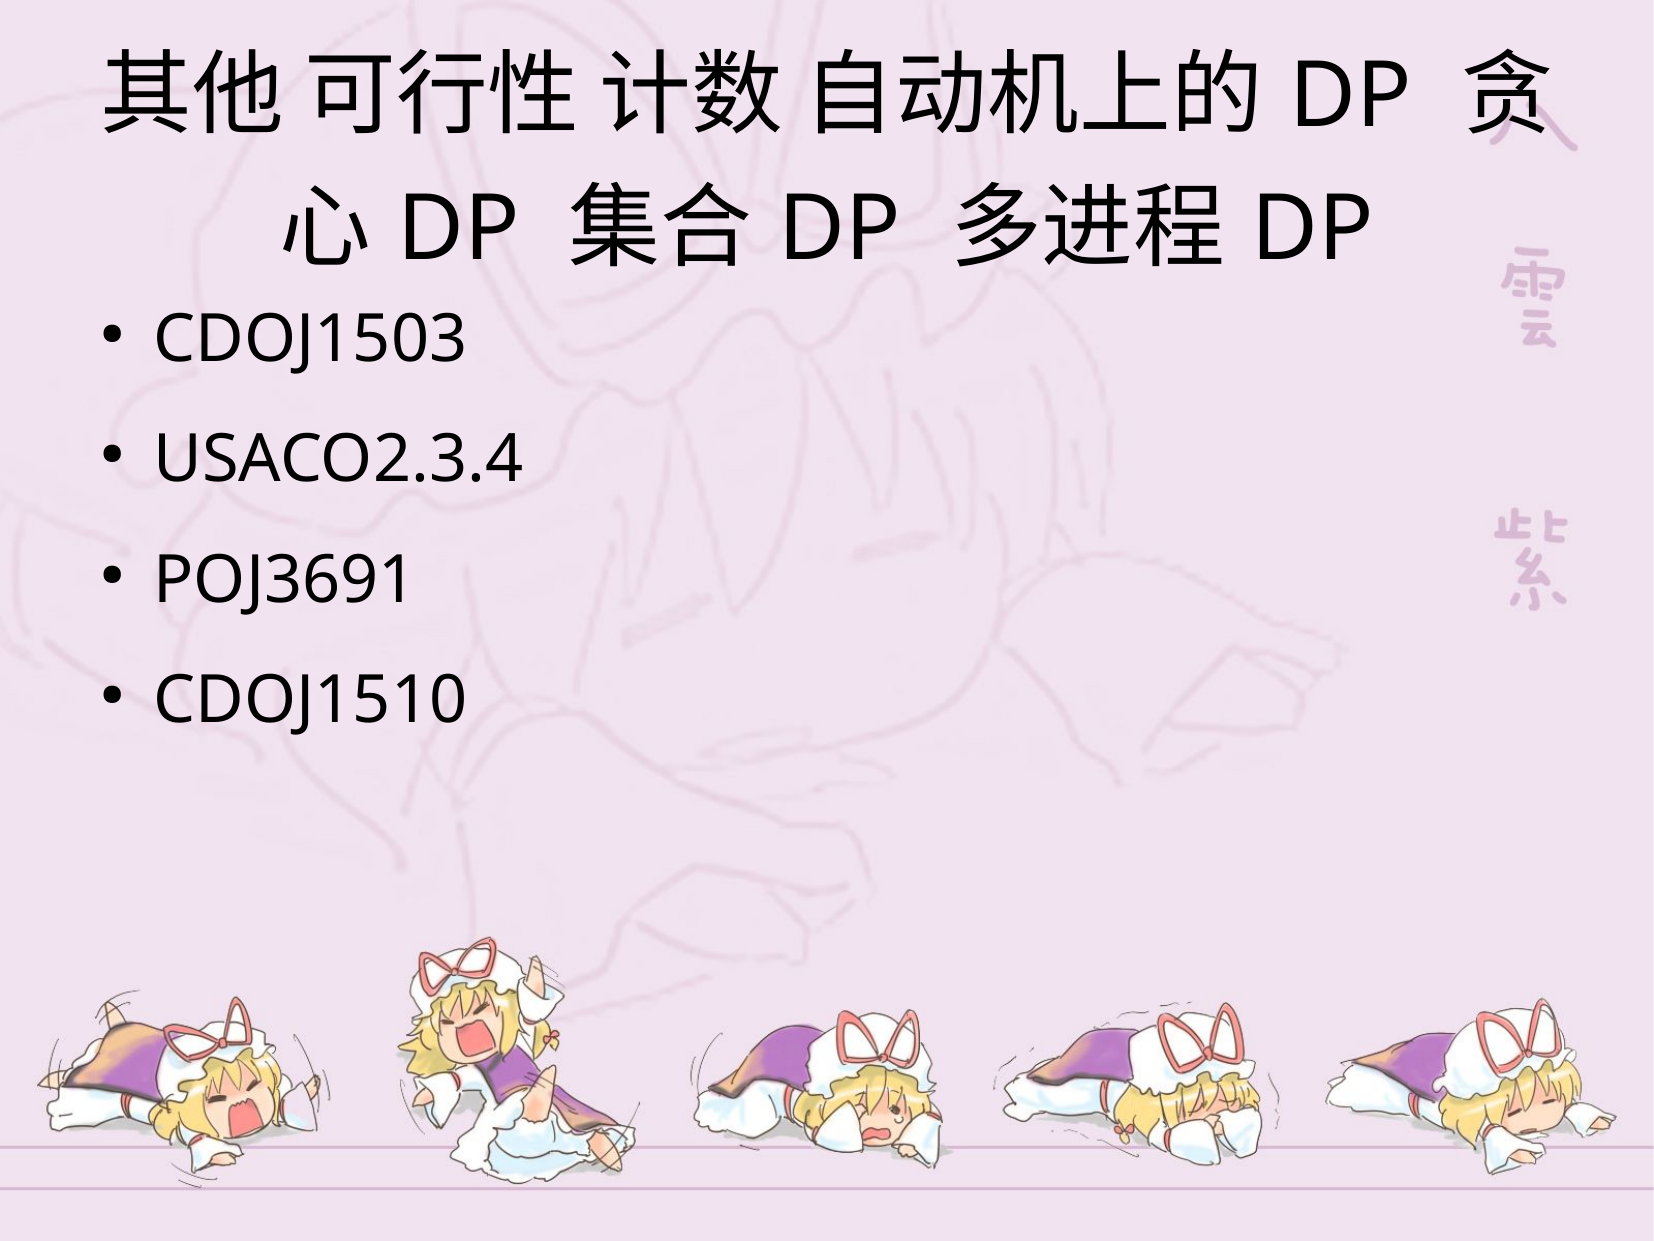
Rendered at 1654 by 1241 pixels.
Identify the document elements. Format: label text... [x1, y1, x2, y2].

title 其他 可行性 计数 自动机上的DP 贪心DP 集合DP 多进程DP [82, 56, 1571, 250]
list CDOJ1503 USACO2.3.4 POJ3691 CDOJ1510 [82, 290, 1571, 1109]
picture [0, 0, 1654, 1241]
